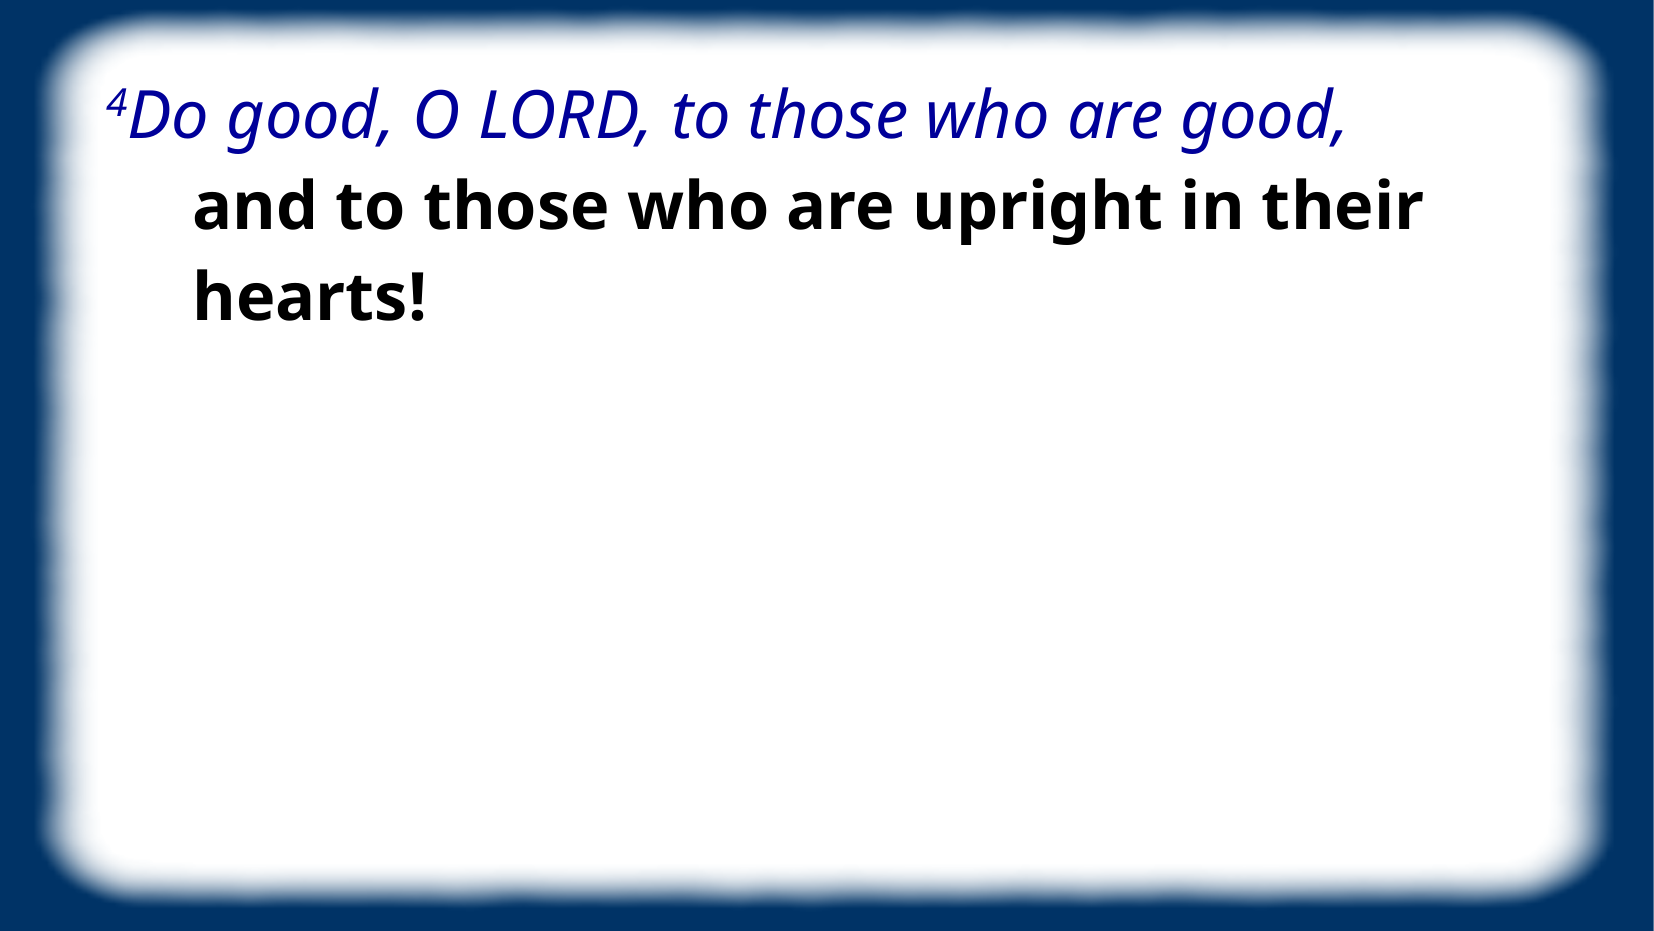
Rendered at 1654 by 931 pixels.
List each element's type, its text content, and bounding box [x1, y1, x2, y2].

picture [0, 0, 1654, 931]
text_box 4Do good, O LORD, to those who are good, and to those who are upright in their hearts! [91, 60, 1547, 346]
